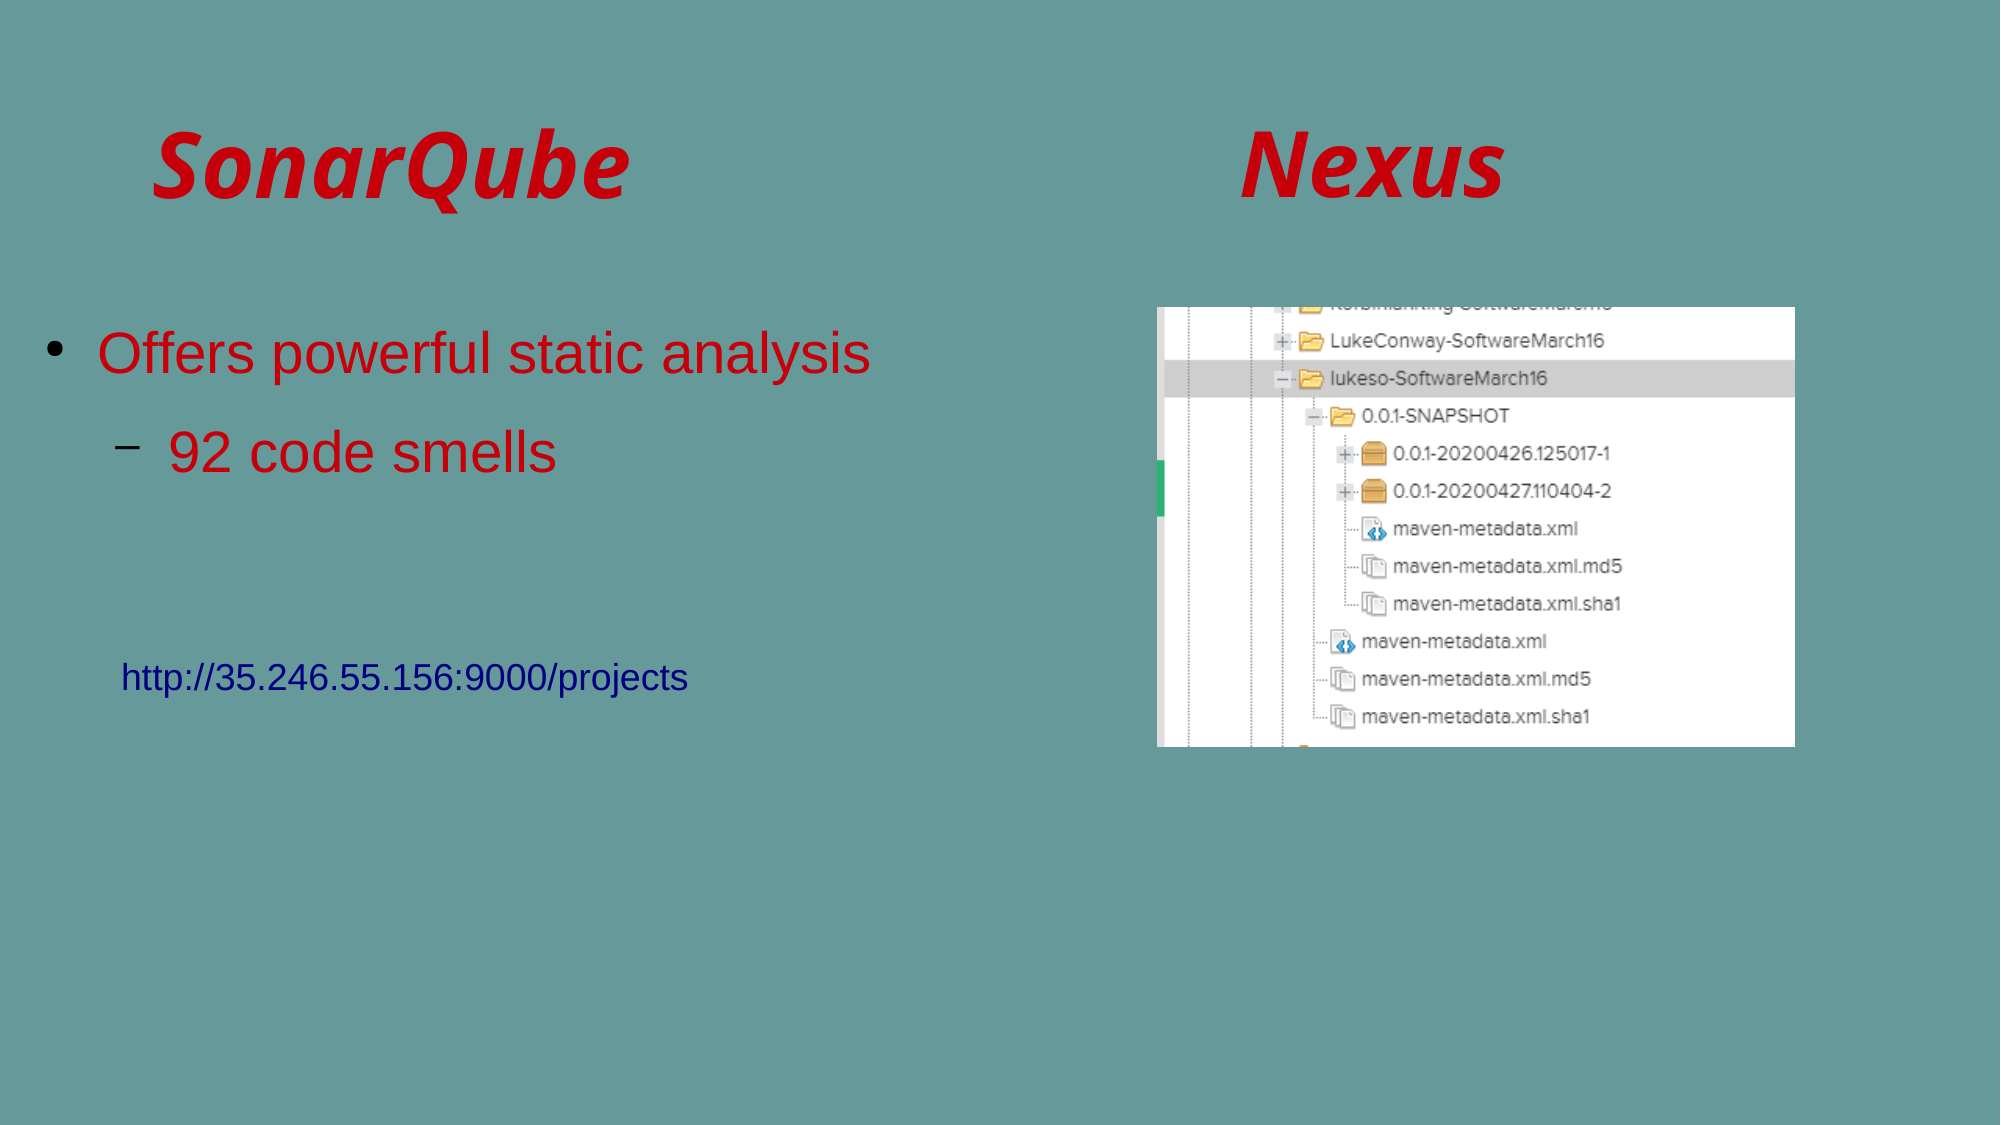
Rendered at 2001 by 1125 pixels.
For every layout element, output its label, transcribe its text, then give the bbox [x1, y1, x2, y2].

text_box http://35.246.55.156:9000/projects [106, 649, 801, 721]
list Offers powerful static analysis 92 code smells [11, 307, 891, 662]
title Nexus [1224, 59, 1843, 277]
title SonarQube [137, 59, 756, 278]
picture [1157, 307, 1795, 747]
